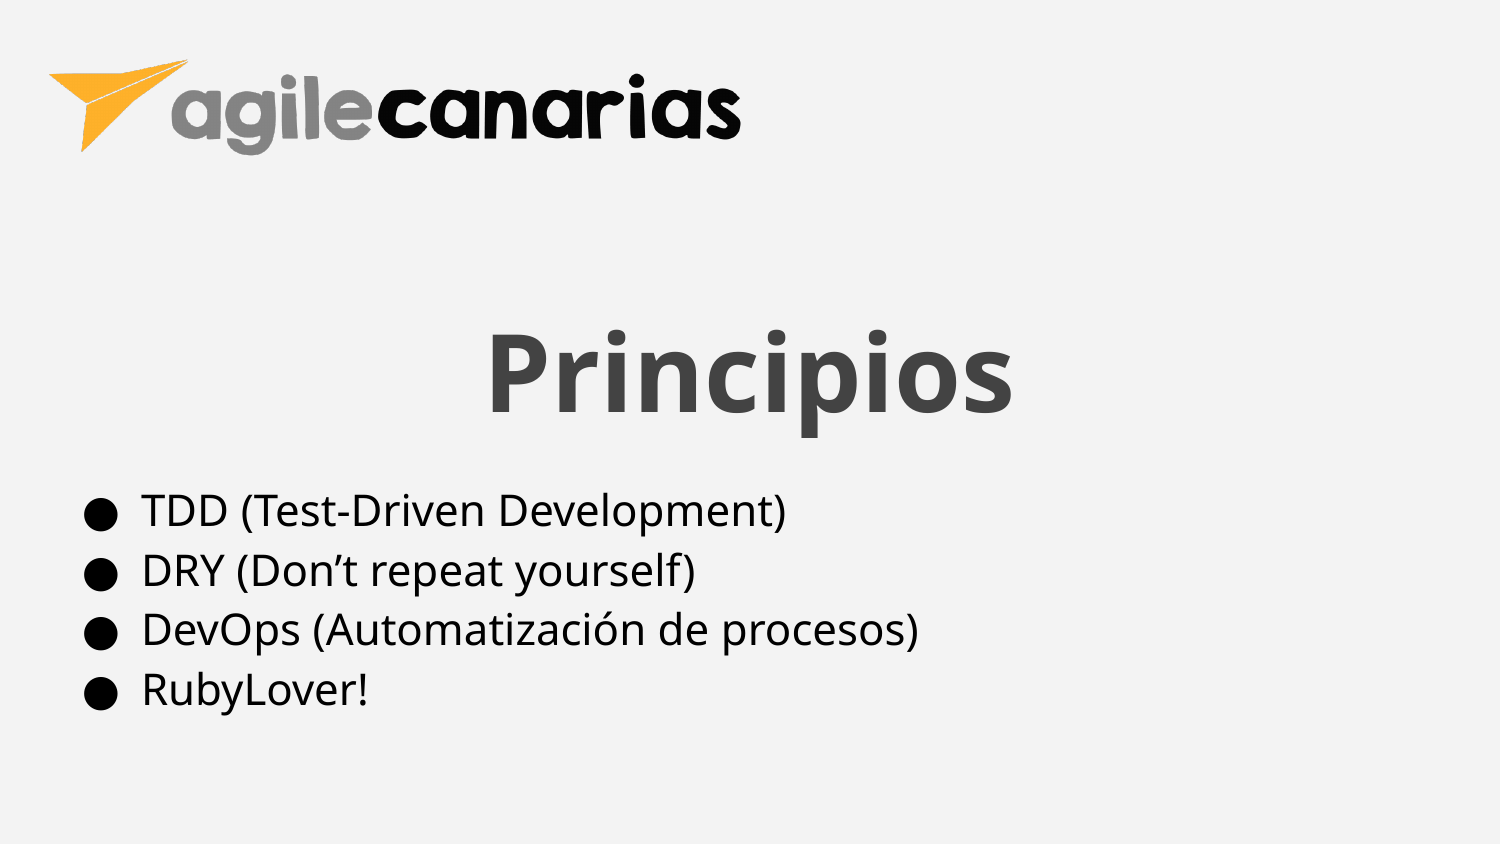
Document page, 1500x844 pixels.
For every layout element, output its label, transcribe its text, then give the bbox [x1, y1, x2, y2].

title Principios [51, 254, 1449, 460]
subtitle TDD (Test-Driven Development) DRY (Don’t repeat yourself) DevOps (Automatización de procesos) RubyLover! [51, 464, 1449, 734]
picture [24, 35, 762, 182]
